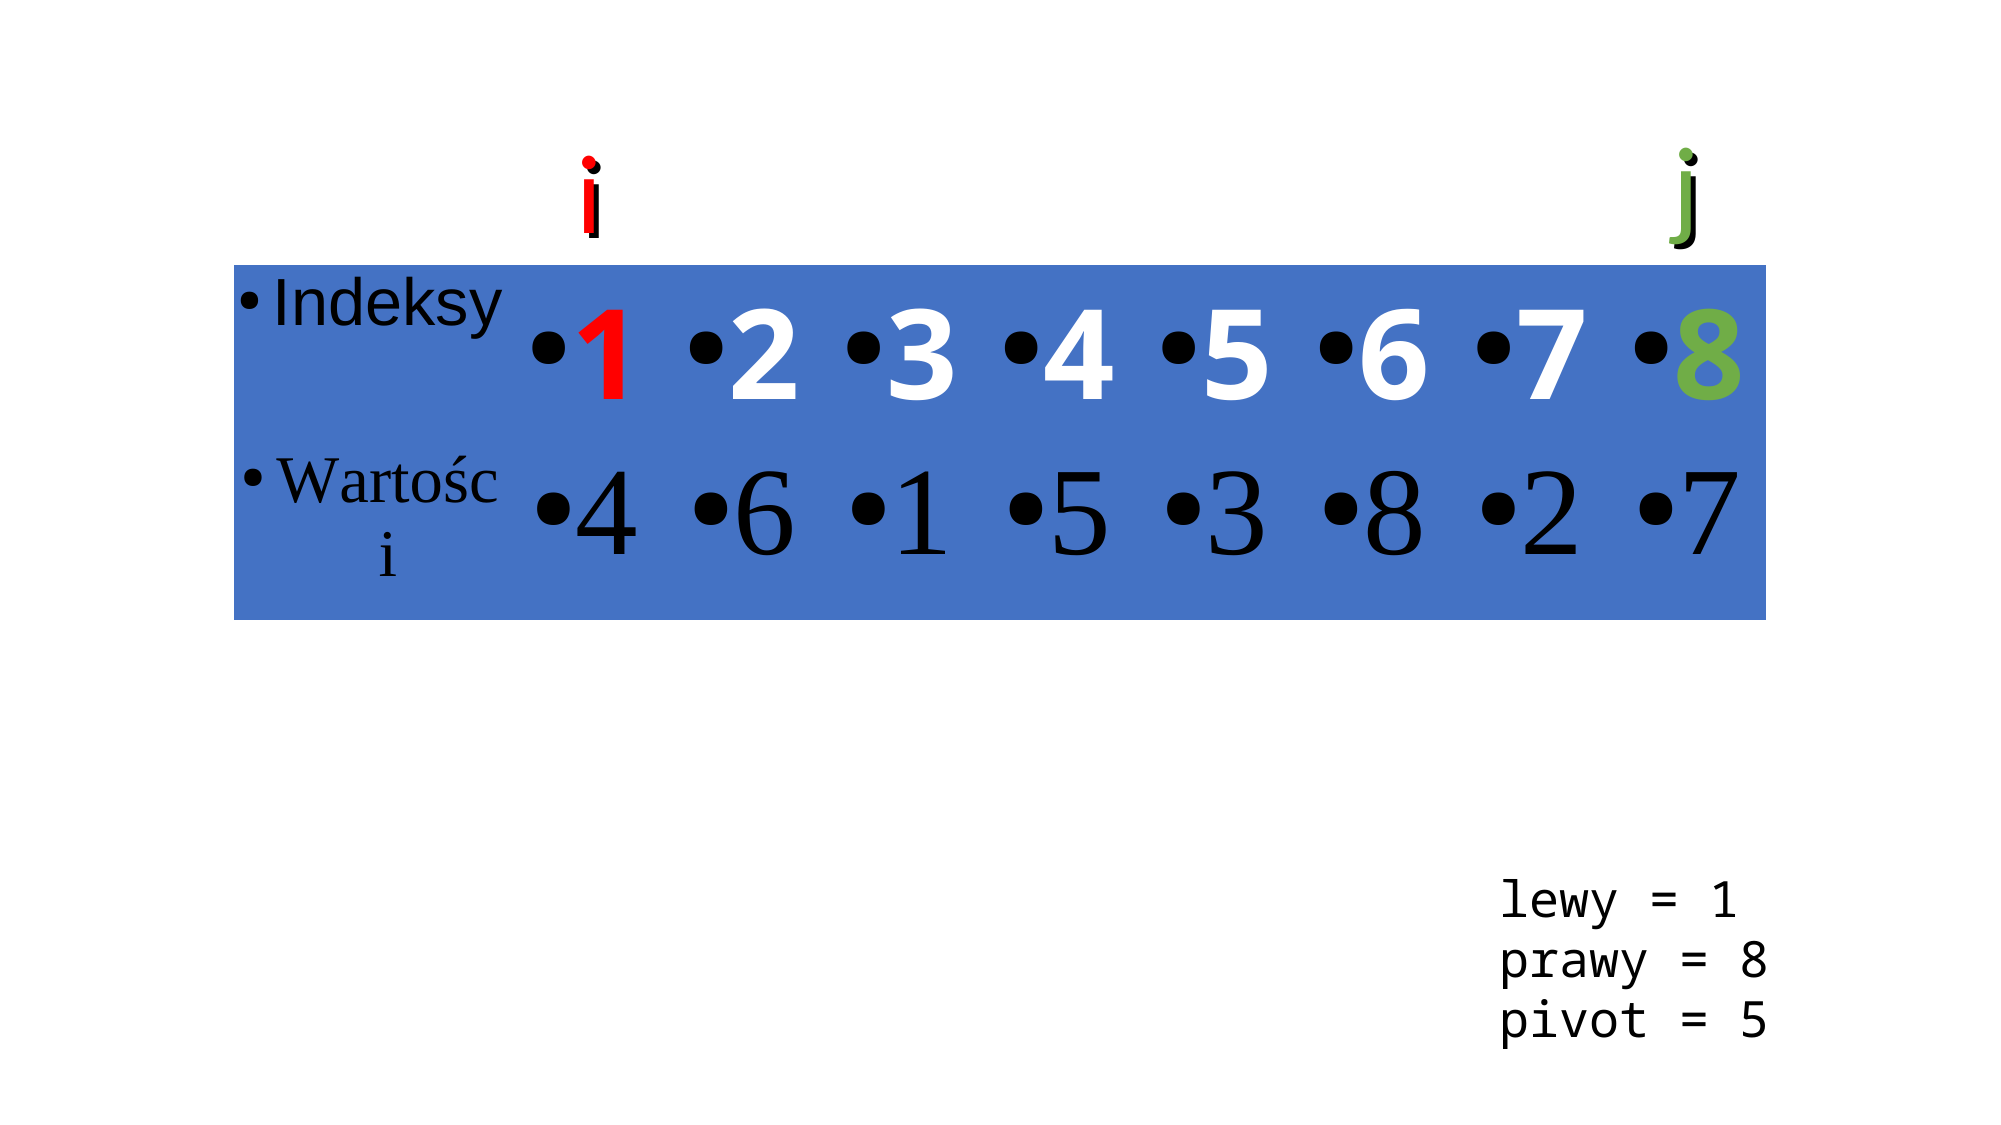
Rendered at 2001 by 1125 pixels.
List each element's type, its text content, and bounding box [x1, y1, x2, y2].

text_box i [561, 114, 617, 264]
table_header 7 [1451, 265, 1608, 443]
table_cell 7 [1608, 443, 1766, 620]
table_cell Wartości [234, 443, 506, 620]
table_header 3 [821, 265, 978, 443]
table_cell 3 [1136, 443, 1293, 620]
table_cell 4 [506, 443, 663, 620]
table_header Indeksy [234, 265, 506, 443]
table_header 4 [978, 265, 1136, 443]
text_box j [1658, 106, 1715, 256]
table_header 2 [663, 265, 821, 443]
table_header 8 [1608, 265, 1766, 443]
text_box lewy = 1 prawy = 8 pivot = 5 [1484, 859, 1766, 1057]
table_header 6 [1293, 265, 1451, 443]
table_cell 2 [1451, 443, 1608, 620]
table_header 1 [506, 265, 663, 443]
table_cell 5 [978, 443, 1136, 620]
table_cell 6 [663, 443, 821, 620]
table_cell 1 [821, 443, 978, 620]
table_header 5 [1136, 265, 1293, 443]
table_cell 8 [1293, 443, 1451, 620]
